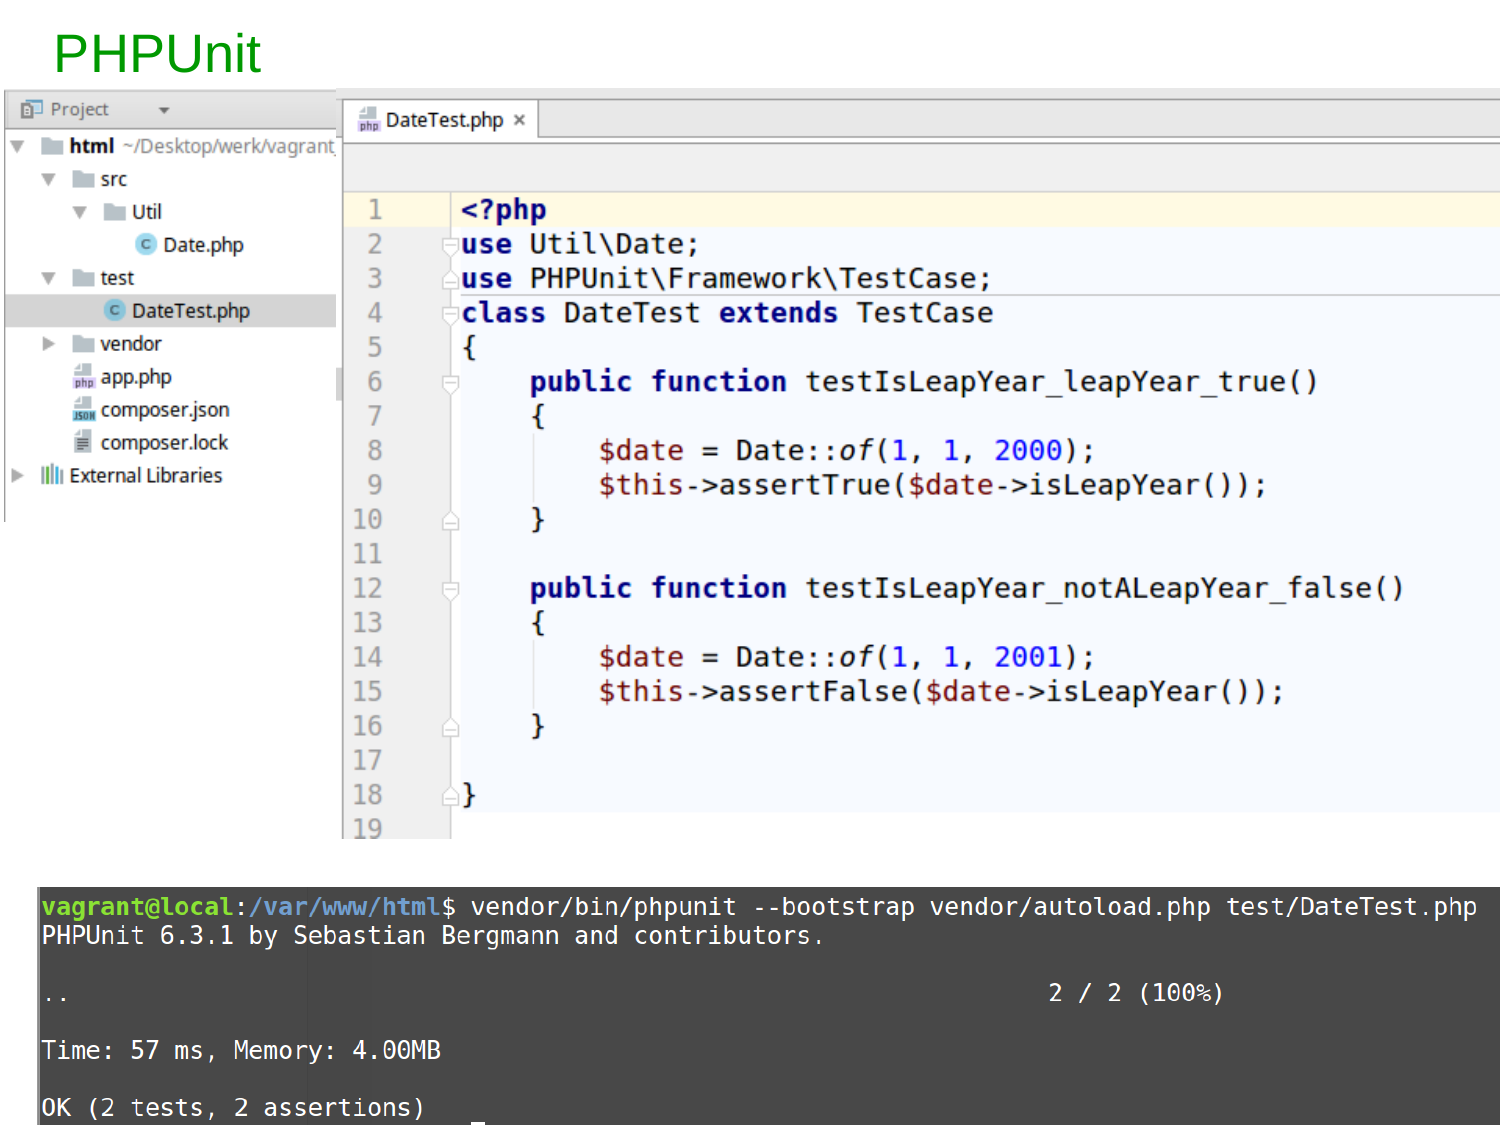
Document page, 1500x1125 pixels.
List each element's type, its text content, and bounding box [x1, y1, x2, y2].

picture [4, 88, 1500, 839]
picture [37, 887, 1500, 1125]
text_box PHPUnit [39, 15, 1351, 92]
